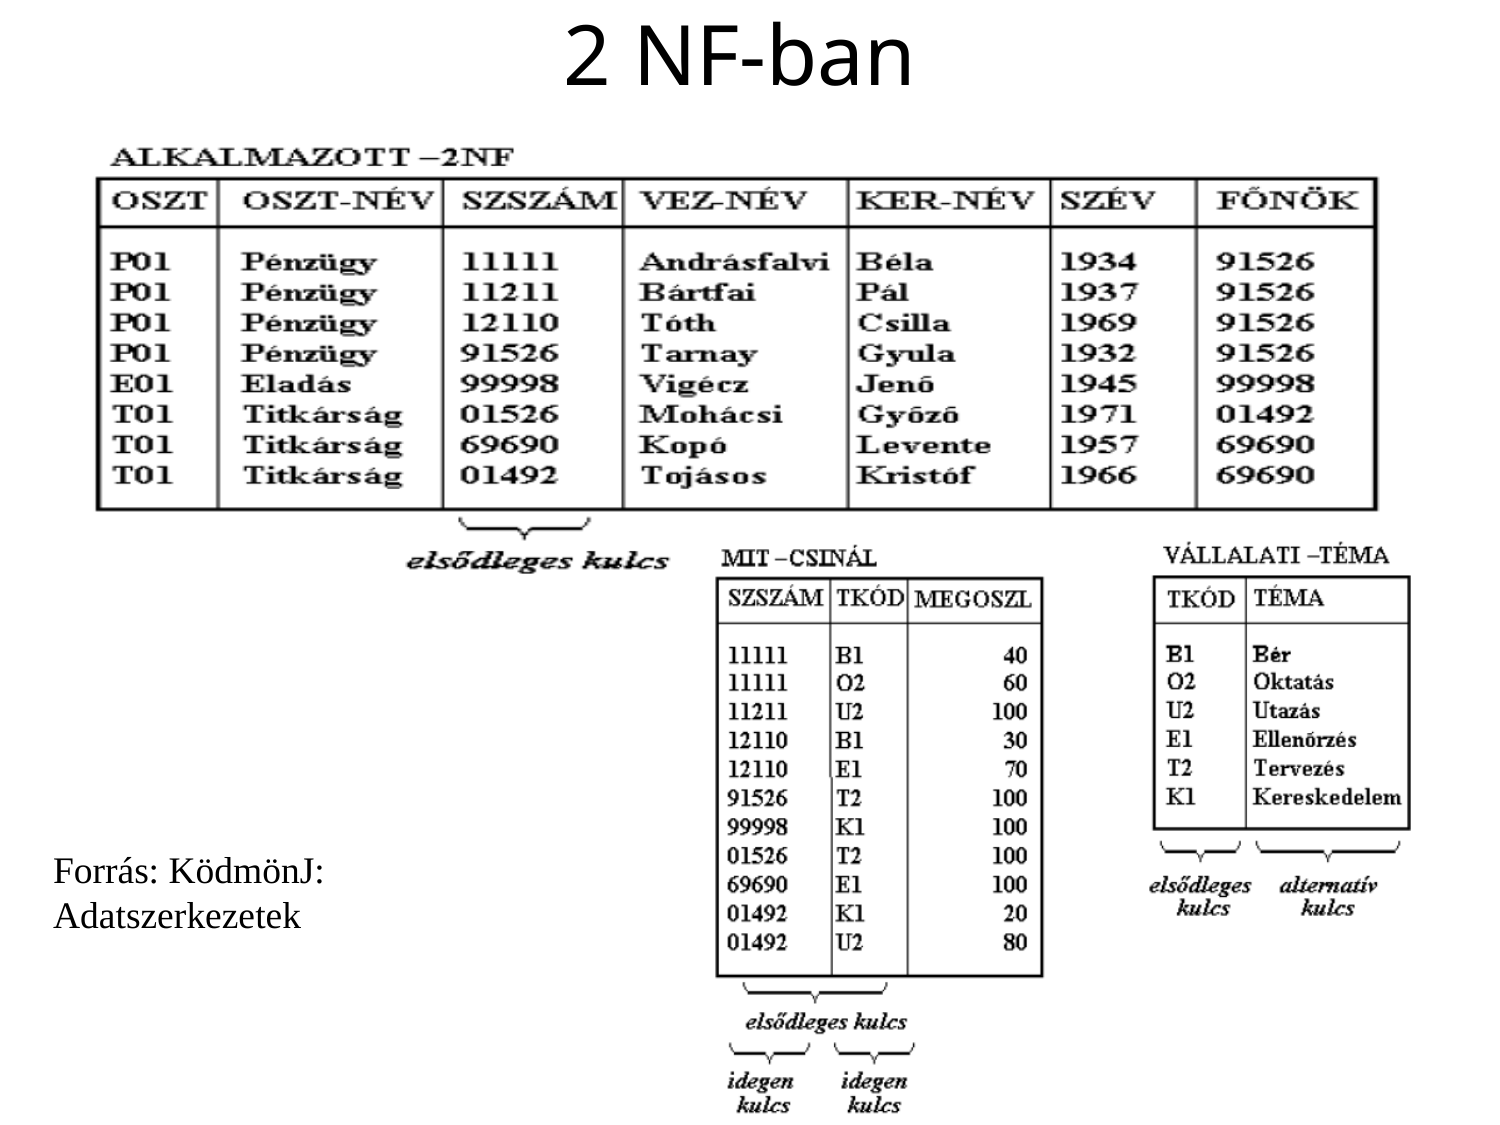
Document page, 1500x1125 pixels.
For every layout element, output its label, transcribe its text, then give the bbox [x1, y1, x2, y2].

text_box Forrás: KödmönJ: Adatszerkezetek [53, 846, 561, 952]
title 2 NF-ban [64, 0, 1415, 110]
picture [76, 125, 1437, 1125]
